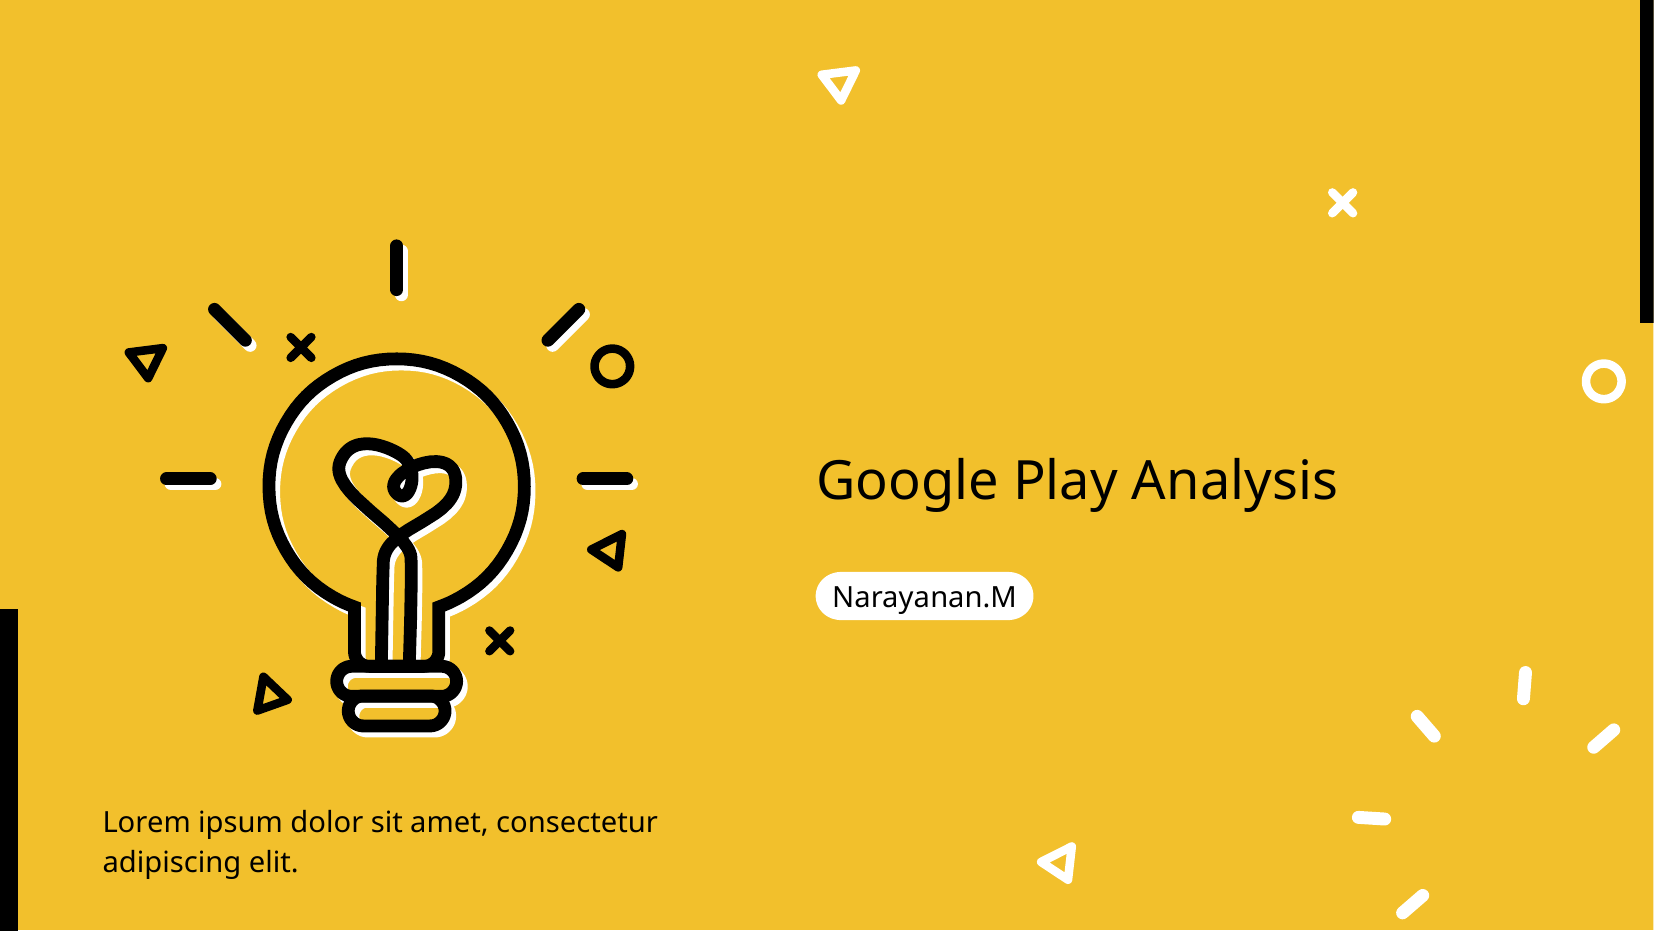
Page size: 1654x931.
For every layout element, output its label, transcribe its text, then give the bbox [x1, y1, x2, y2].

text_box Narayanan.M [815, 571, 1034, 621]
title Google Play Analysis [816, 404, 1454, 553]
text_box Lorem ipsum dolor sit amet, consectetur adipiscing elit. [102, 800, 763, 881]
